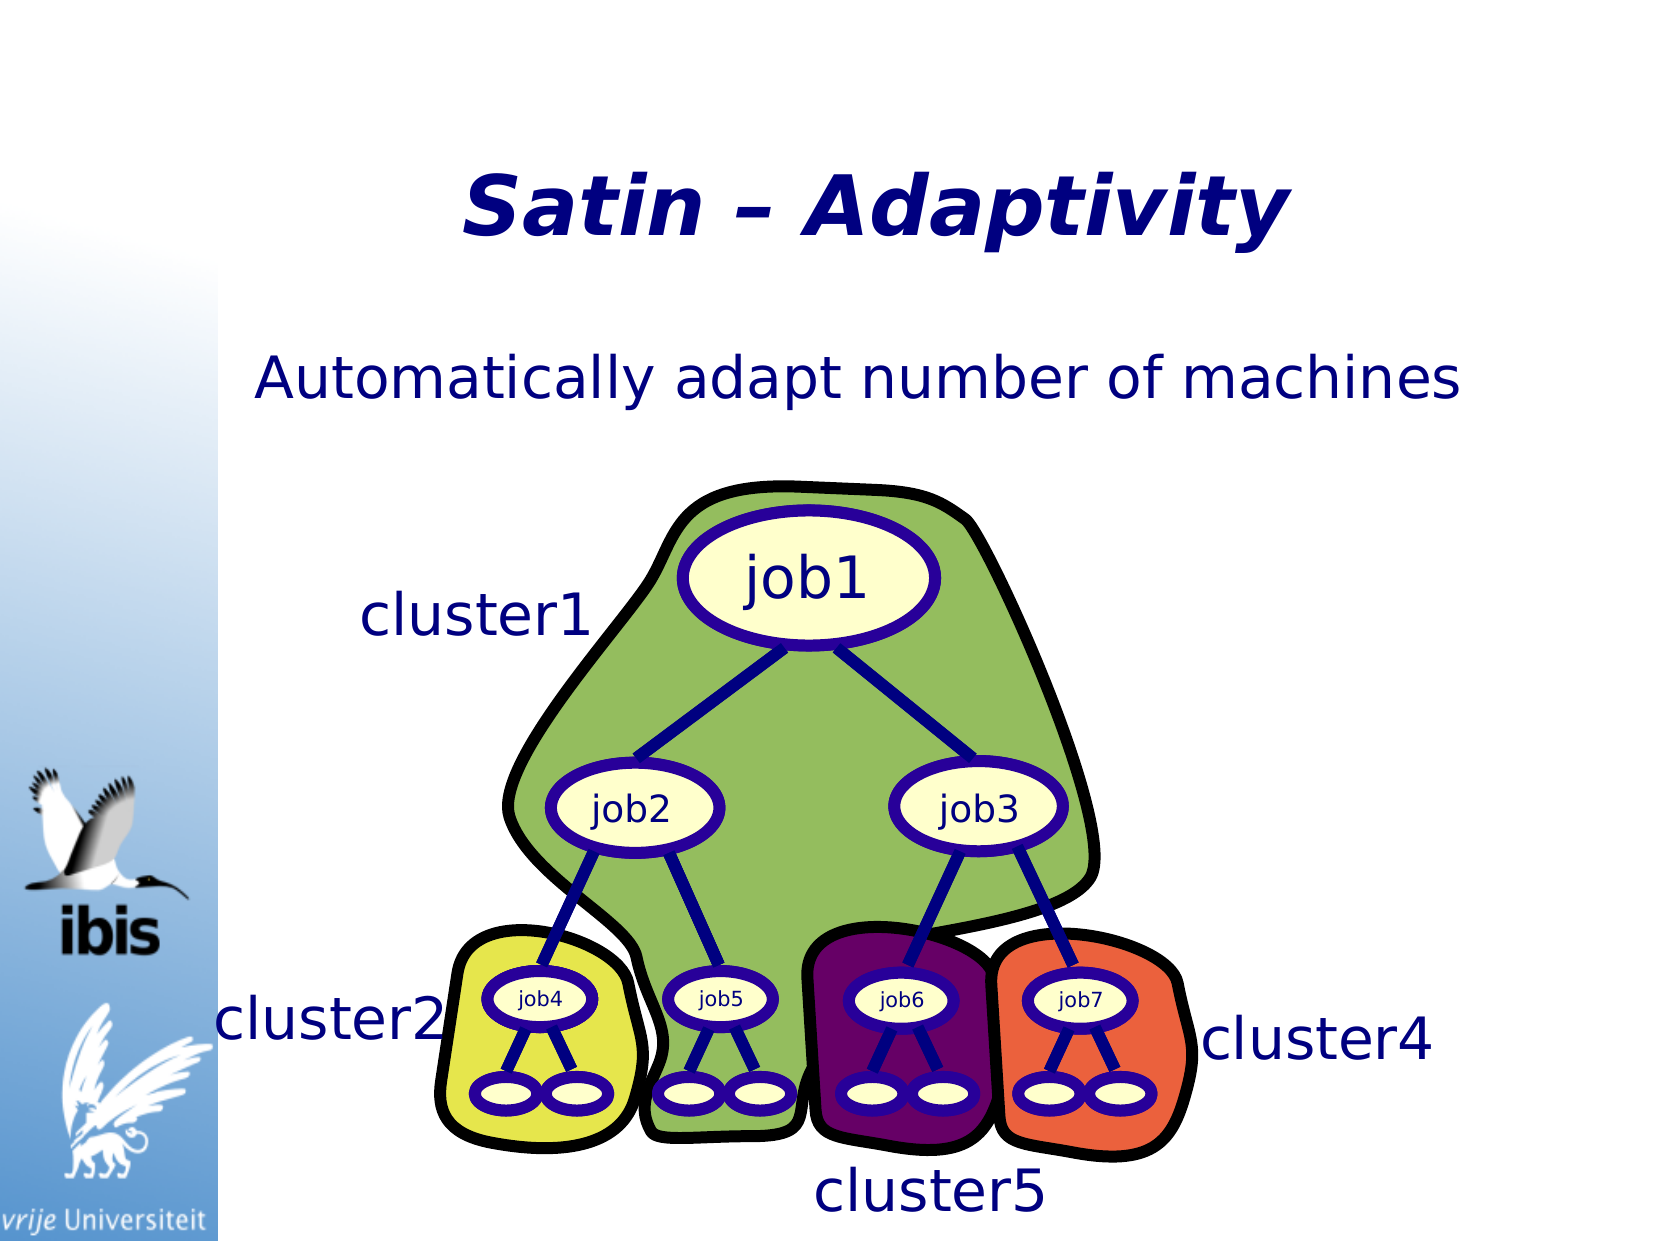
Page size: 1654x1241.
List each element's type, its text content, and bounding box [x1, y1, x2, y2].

text_box job4 [518, 986, 585, 1016]
text_box [545, 1076, 609, 1111]
text_box [668, 971, 773, 1028]
text_box [487, 970, 593, 1028]
text_box [1018, 1076, 1081, 1111]
title Satin – Adaptivity [219, 102, 1534, 311]
text_box job1 [744, 544, 871, 613]
list Automatically adapt number of machines [236, 344, 1534, 1196]
text_box [682, 510, 936, 646]
text_box cluster5 [813, 1157, 1049, 1226]
text_box job7 [1058, 988, 1126, 1017]
text_box [550, 762, 720, 853]
text_box [894, 761, 1063, 852]
text_box cluster1 [359, 580, 595, 649]
text_box [848, 972, 954, 1029]
text_box job2 [591, 788, 699, 834]
text_box [728, 1076, 792, 1111]
text_box [657, 1076, 721, 1111]
text_box [1088, 1076, 1152, 1111]
text_box job3 [938, 788, 1046, 834]
text_box cluster4 [1200, 1005, 1436, 1074]
text_box [840, 1076, 904, 1111]
text_box job5 [699, 986, 766, 1016]
text_box job6 [879, 988, 947, 1017]
picture [0, 0, 218, 1241]
text_box cluster2 [213, 985, 449, 1054]
text_box [911, 1076, 975, 1111]
text_box [474, 1076, 538, 1111]
text_box [1027, 972, 1133, 1029]
